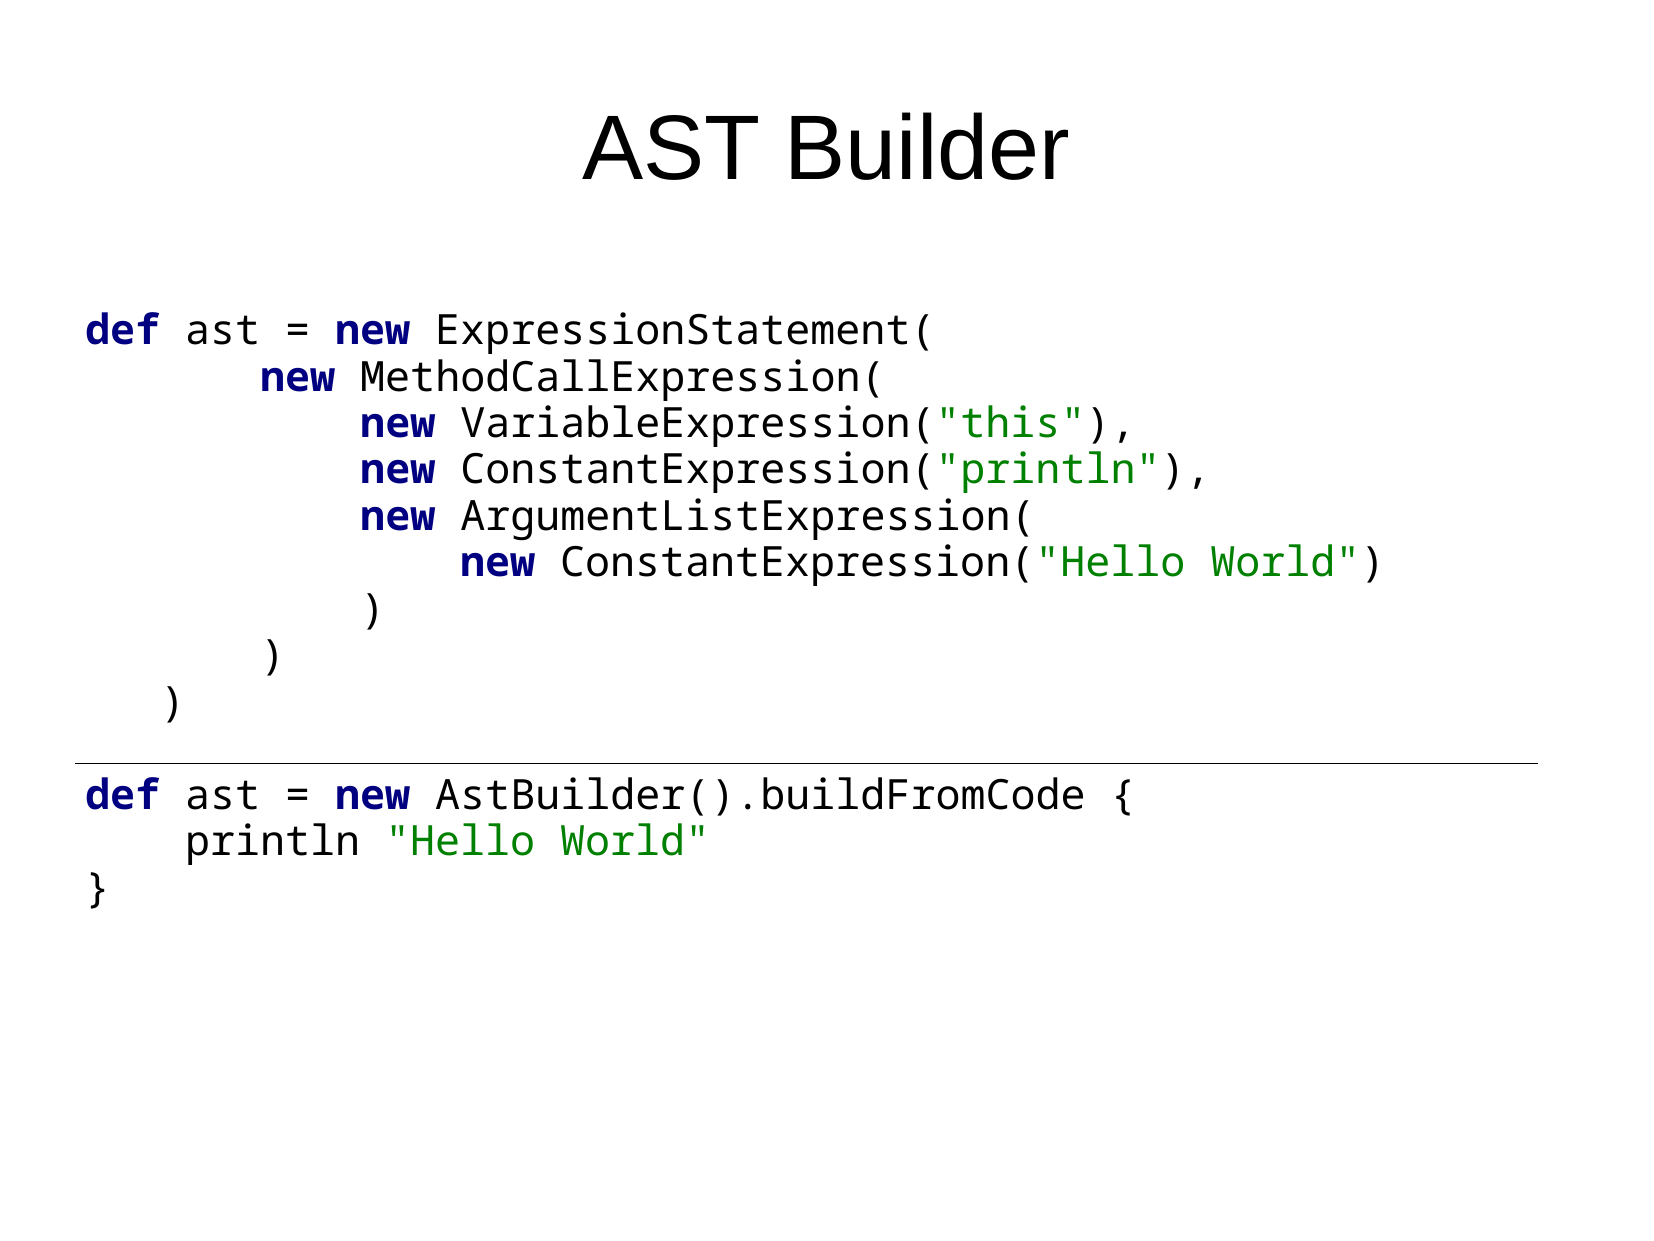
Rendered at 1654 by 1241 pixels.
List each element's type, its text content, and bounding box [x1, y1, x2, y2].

text_box def ast = new ExpressionStatement( new MethodCallExpression( new VariableExpression("this"), new ConstantExpression("println"), new ArgumentListExpression( new ConstantExpression("Hello World") ) ) ) def ast = new AstBuilder().buildFromCode { println "Hello World" } [70, 300, 1584, 1117]
title AST Builder [82, 83, 1571, 208]
